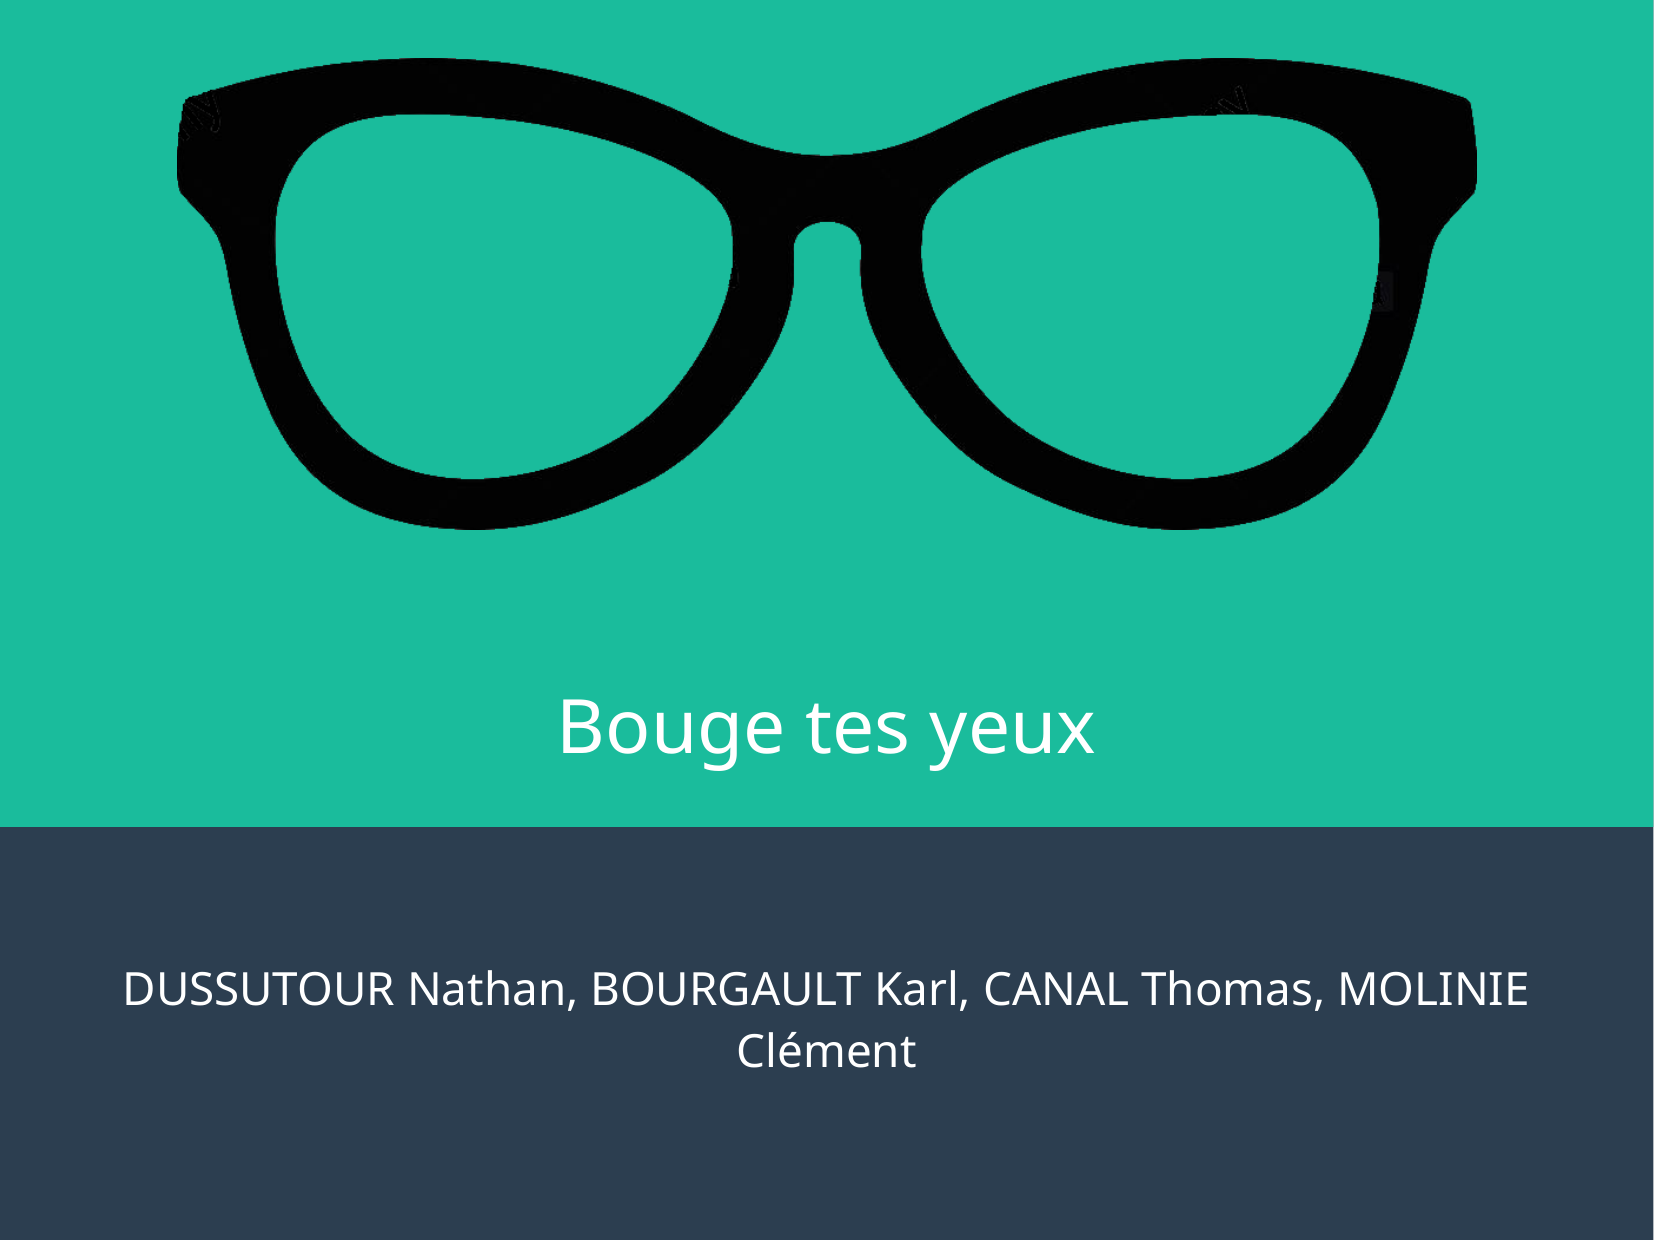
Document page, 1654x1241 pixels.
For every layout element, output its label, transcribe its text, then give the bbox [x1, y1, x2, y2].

picture [177, 58, 1477, 530]
subtitle DUSSUTOUR Nathan, BOURGAULT Karl, CANAL Thomas, MOLINIE Clément [59, 856, 1595, 1182]
title Bouge tes yeux [59, 573, 1595, 825]
